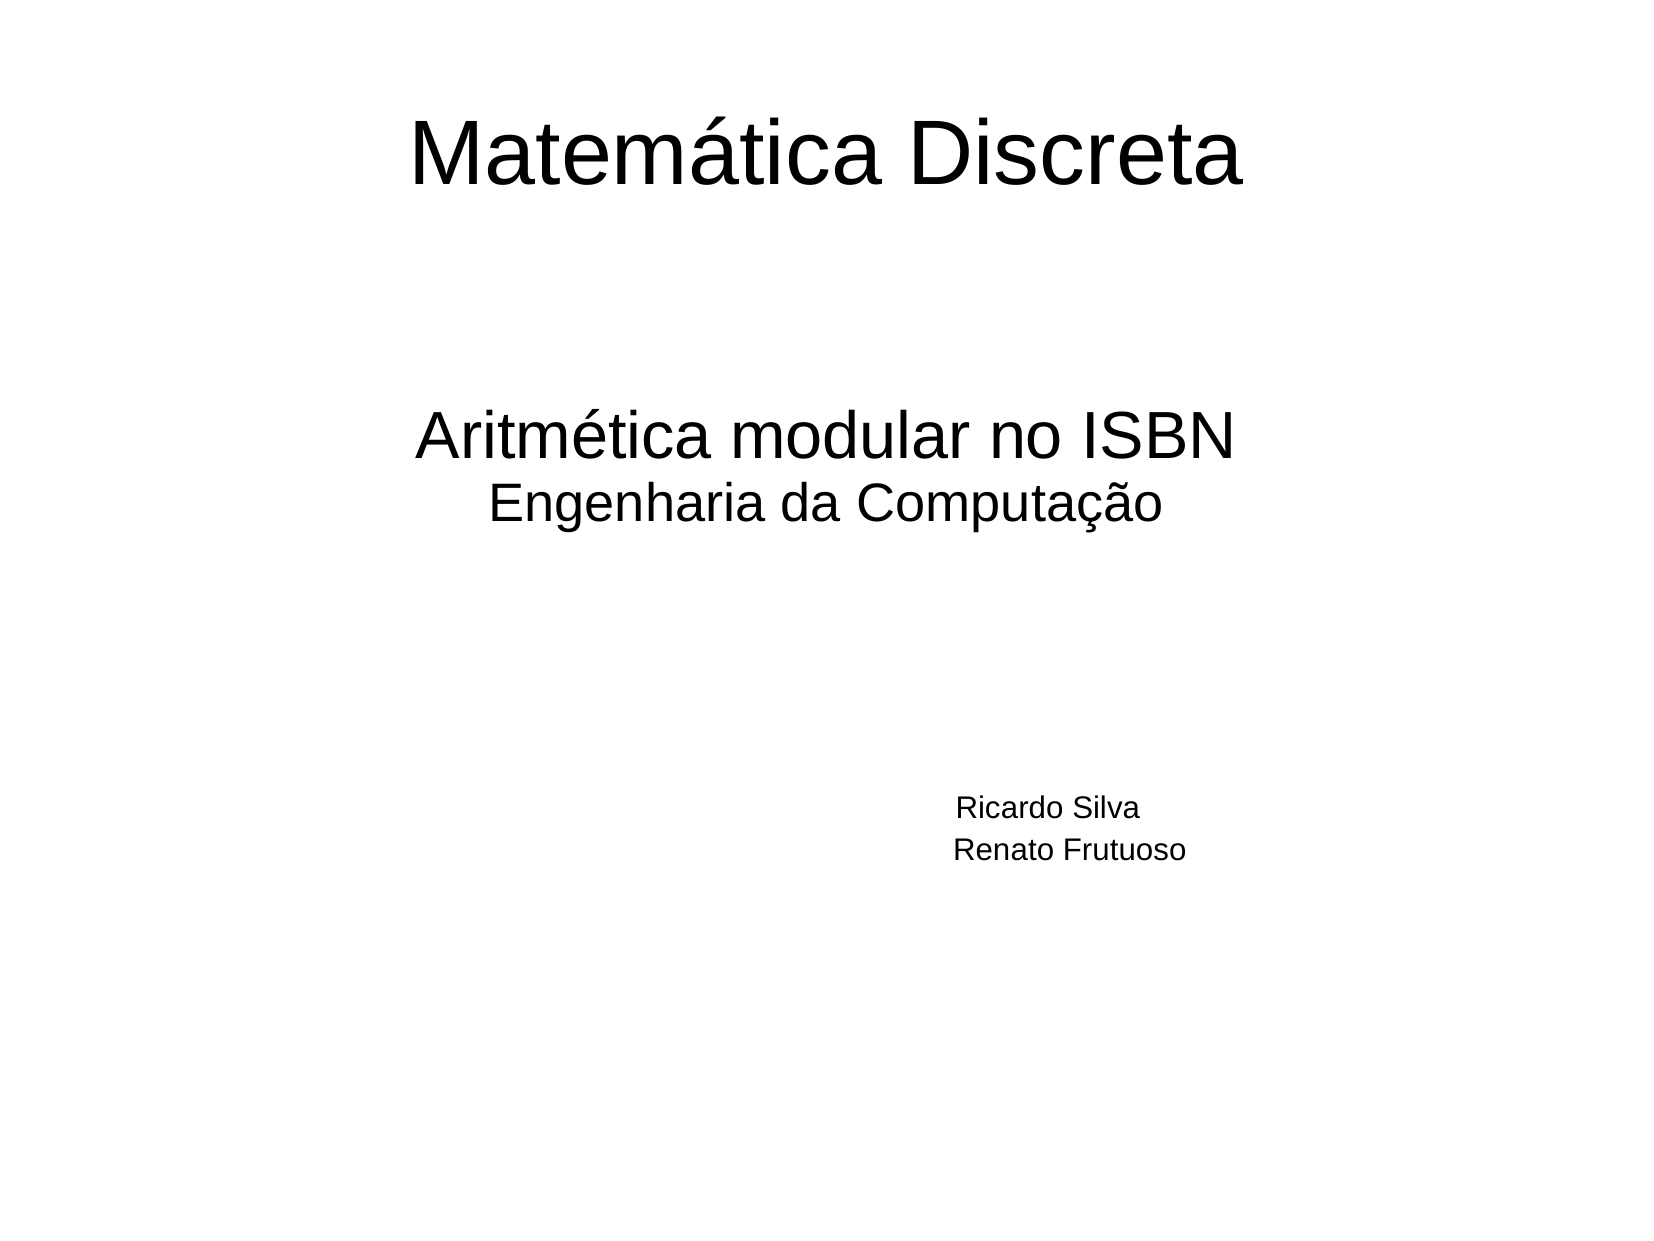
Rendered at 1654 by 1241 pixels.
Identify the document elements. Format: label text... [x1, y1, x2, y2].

title Matemática Discreta [82, 49, 1571, 257]
subtitle Aritmética modular no ISBN Engenharia da Computação Ricardo Silva Renato Frutuoso [82, 290, 1571, 1010]
